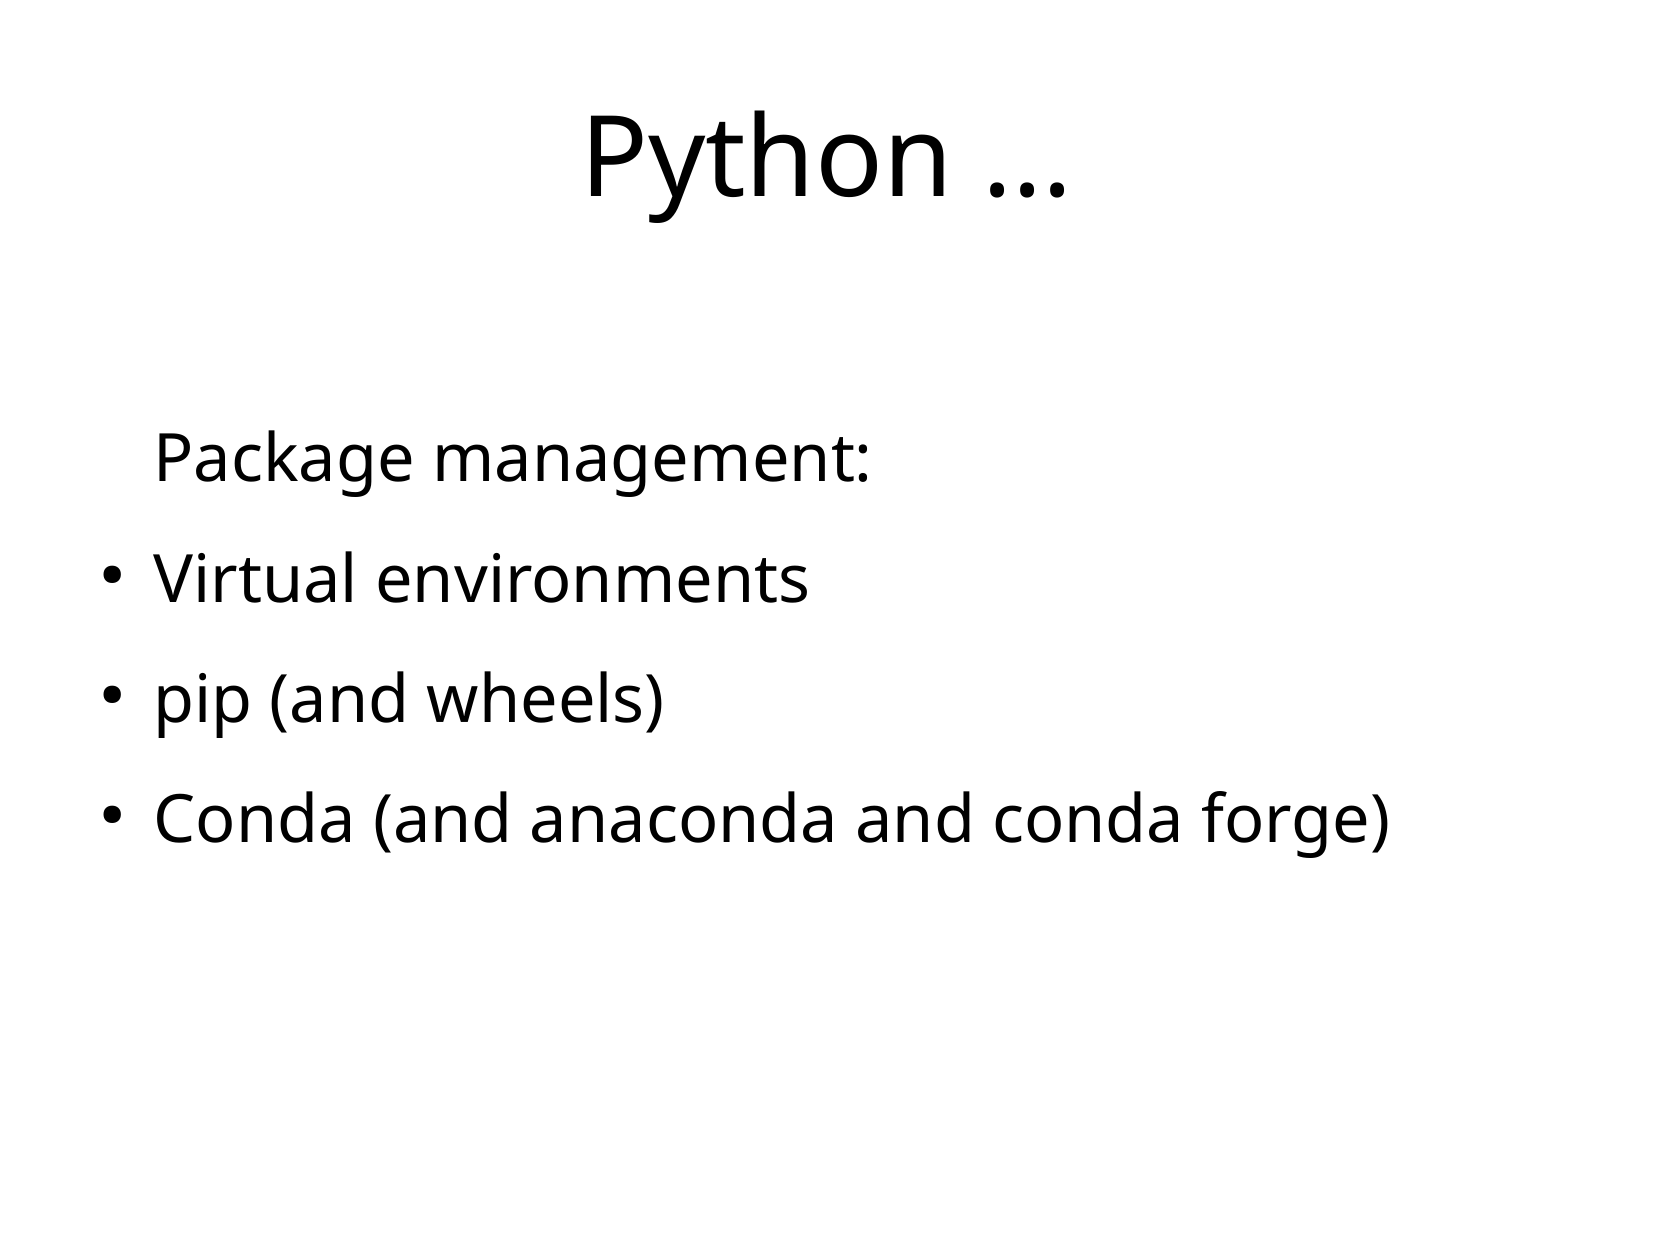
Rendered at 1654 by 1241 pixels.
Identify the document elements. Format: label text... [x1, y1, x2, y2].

title Python ... [82, 49, 1571, 257]
list Package management: Virtual environments pip (and wheels) Conda (and anaconda and conda forge) [82, 290, 1571, 1010]
